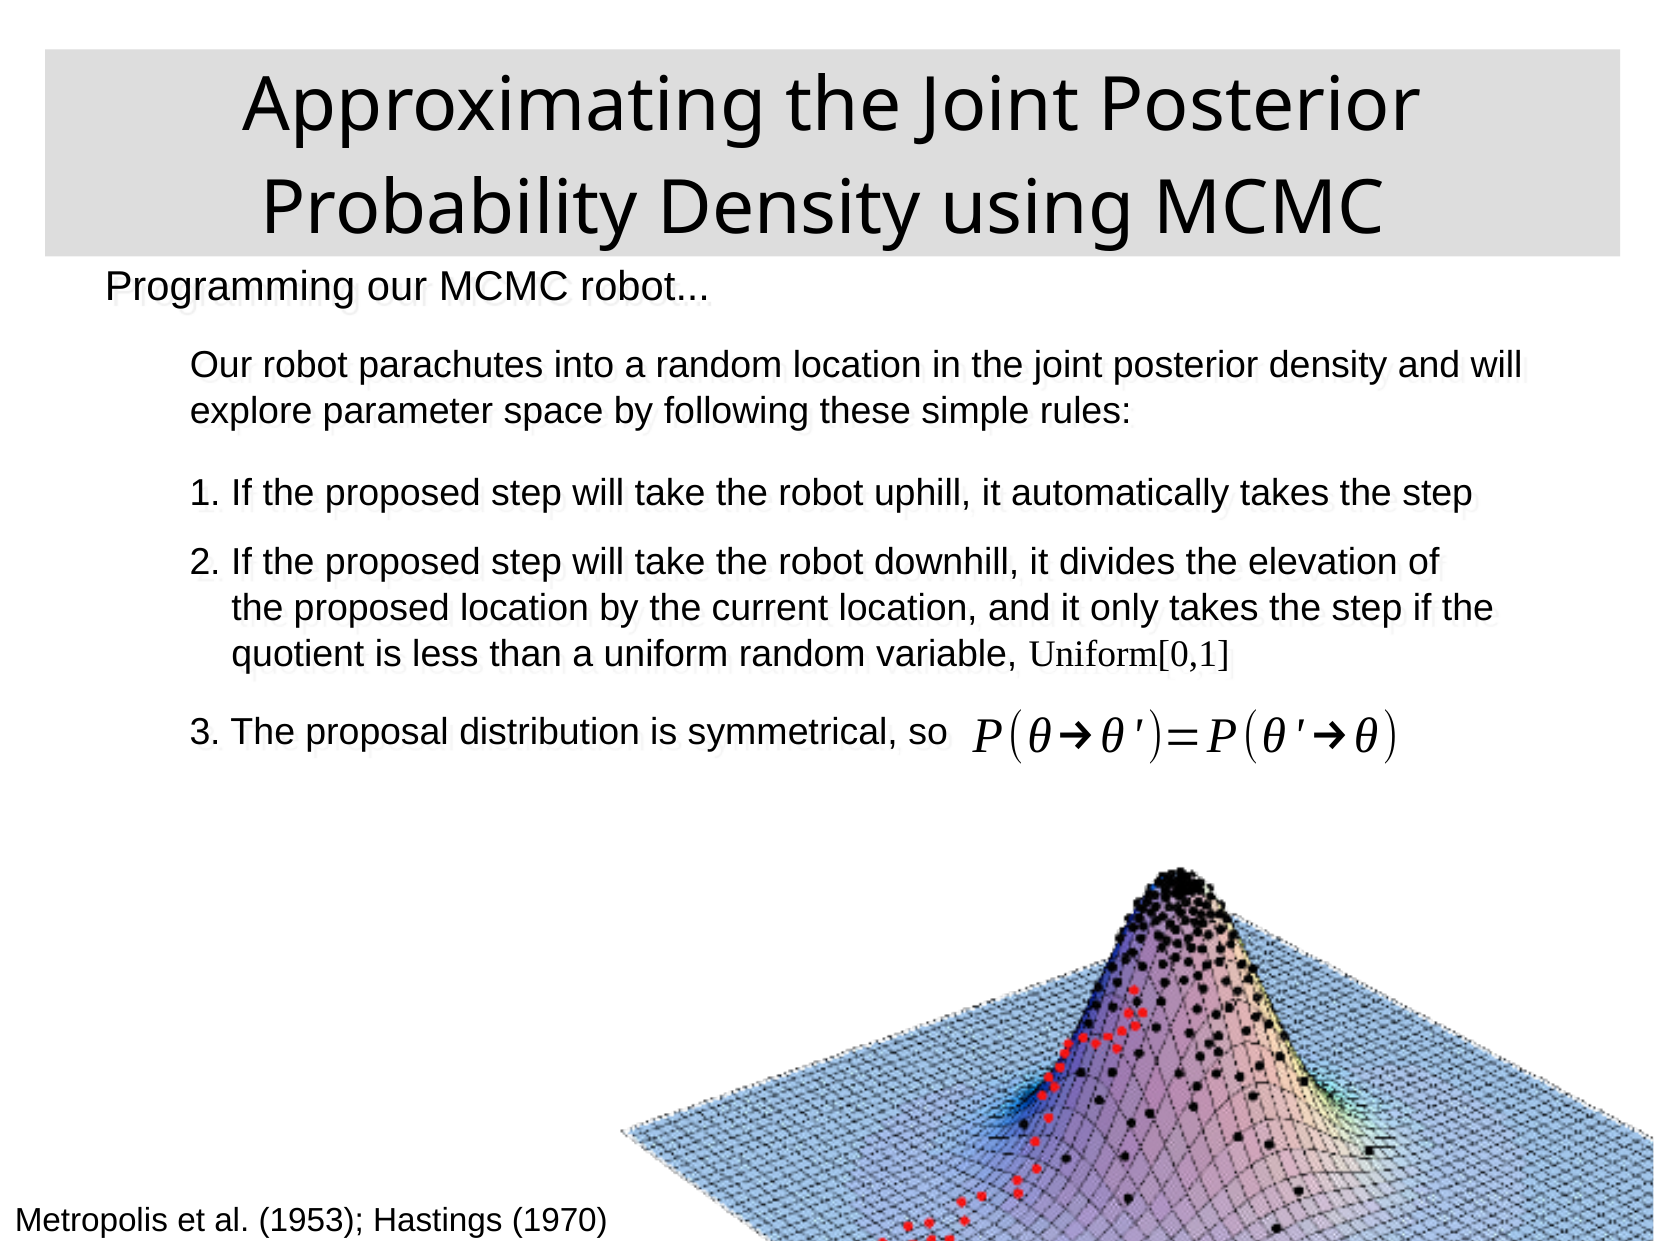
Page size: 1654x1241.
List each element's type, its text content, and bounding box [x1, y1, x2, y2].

title Approximating the Joint Posterior Probability Density using MCMC [45, 49, 1621, 257]
text_box 3. The proposal distribution is symmetrical, so [181, 698, 1654, 764]
text_box Programming our MCMC robot... [96, 257, 1243, 317]
text_box 1. If the proposed step will take the robot uphill, it automatically takes the step [181, 459, 1654, 522]
text_box Metropolis et al. (1953); Hastings (1970) [0, 1194, 631, 1241]
text_box 2. If the proposed step will take the robot downhill, it divides the elevation of the proposed location by the current location, and it only takes the step if the quotient is less than a uniform random variable, Uniform[0,1] [181, 528, 1654, 683]
text_box Our robot parachutes into a random location in the joint posterior density and will explore parameter space by following these simple rules: [181, 330, 1601, 440]
chart [964, 707, 1405, 767]
picture [610, 859, 1654, 1241]
